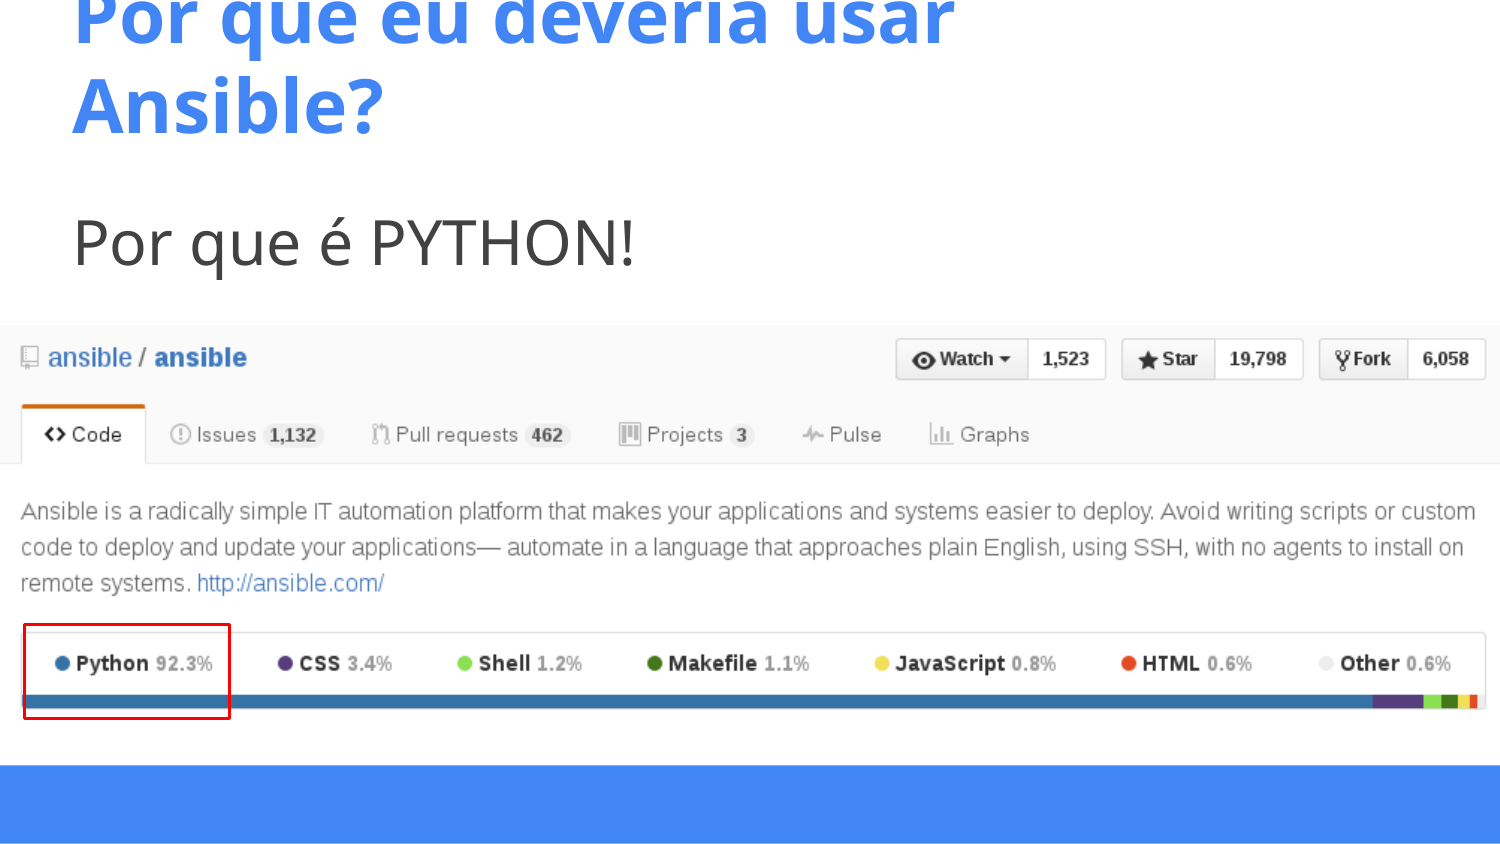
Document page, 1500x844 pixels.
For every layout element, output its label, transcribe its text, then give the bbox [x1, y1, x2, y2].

list Por que é PYTHON! [57, 188, 1273, 325]
title Por que eu deveria usar Ansible? [57, 54, 1273, 164]
picture [0, 325, 1500, 719]
picture [26, 626, 228, 717]
